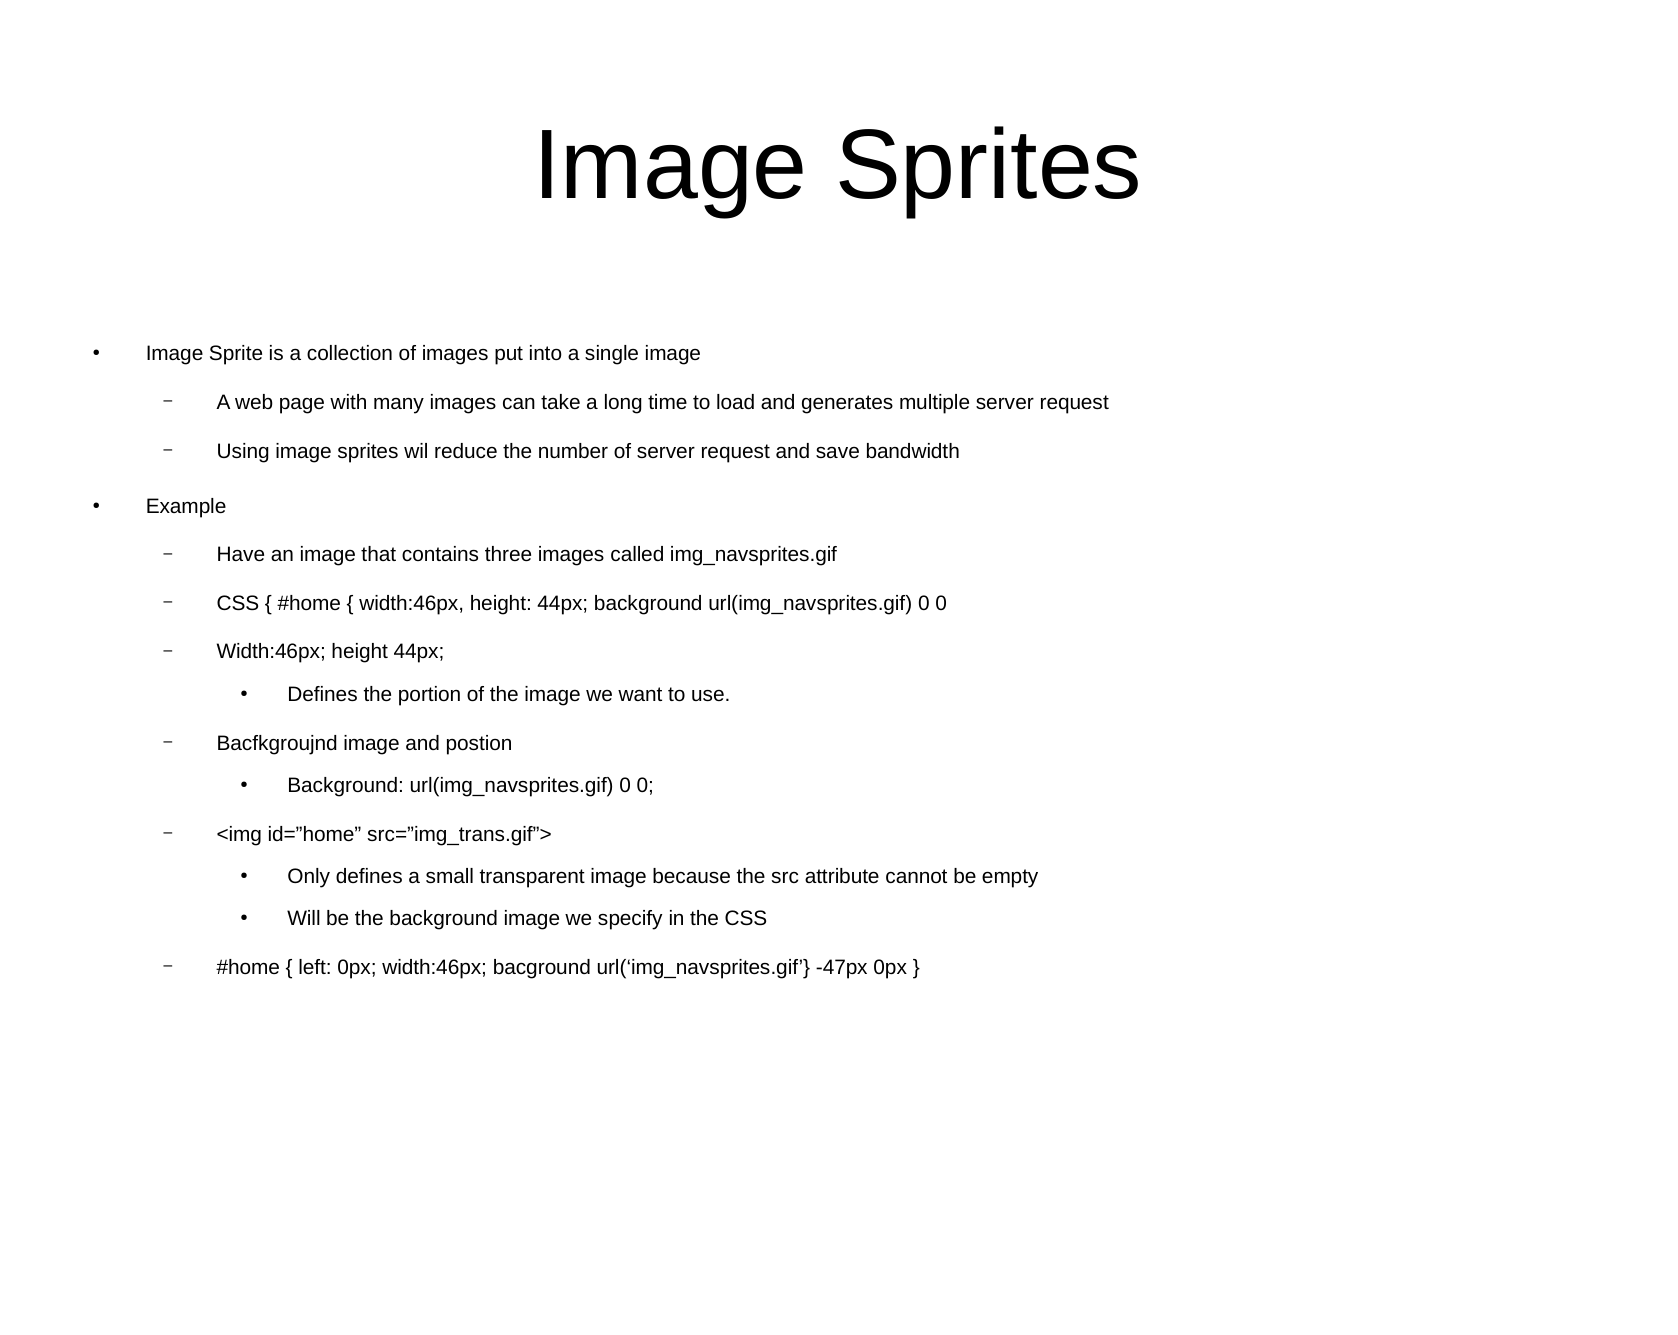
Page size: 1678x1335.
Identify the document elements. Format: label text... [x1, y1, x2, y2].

list Image Sprite is a collection of images put into a single image A web page with many images can take a long time to load and generates multiple server request Using image sprites wil reduce the number of server request and save bandwidth Example Have an image that contains three images called img_navsprites.gif CSS { #home { width:46px, height: 44px; background url(img_navsprites.gif) 0 0 Width:46px; height 44px; Defines the portion of the image we want to use. Bacfkgroujnd image and postion Background: url(img_navsprites.gif) 0 0; <img id=”home” src=”img_trans.gif”> Only defines a small transparent image because the src attribute cannot be empty Will be the background image we specify in the CSS #home { left: 0px; width:46px; bacground url(‘img_navsprites.gif’} -47px 0px } [75, 341, 1585, 1335]
title Image Sprites [83, 53, 1594, 276]
